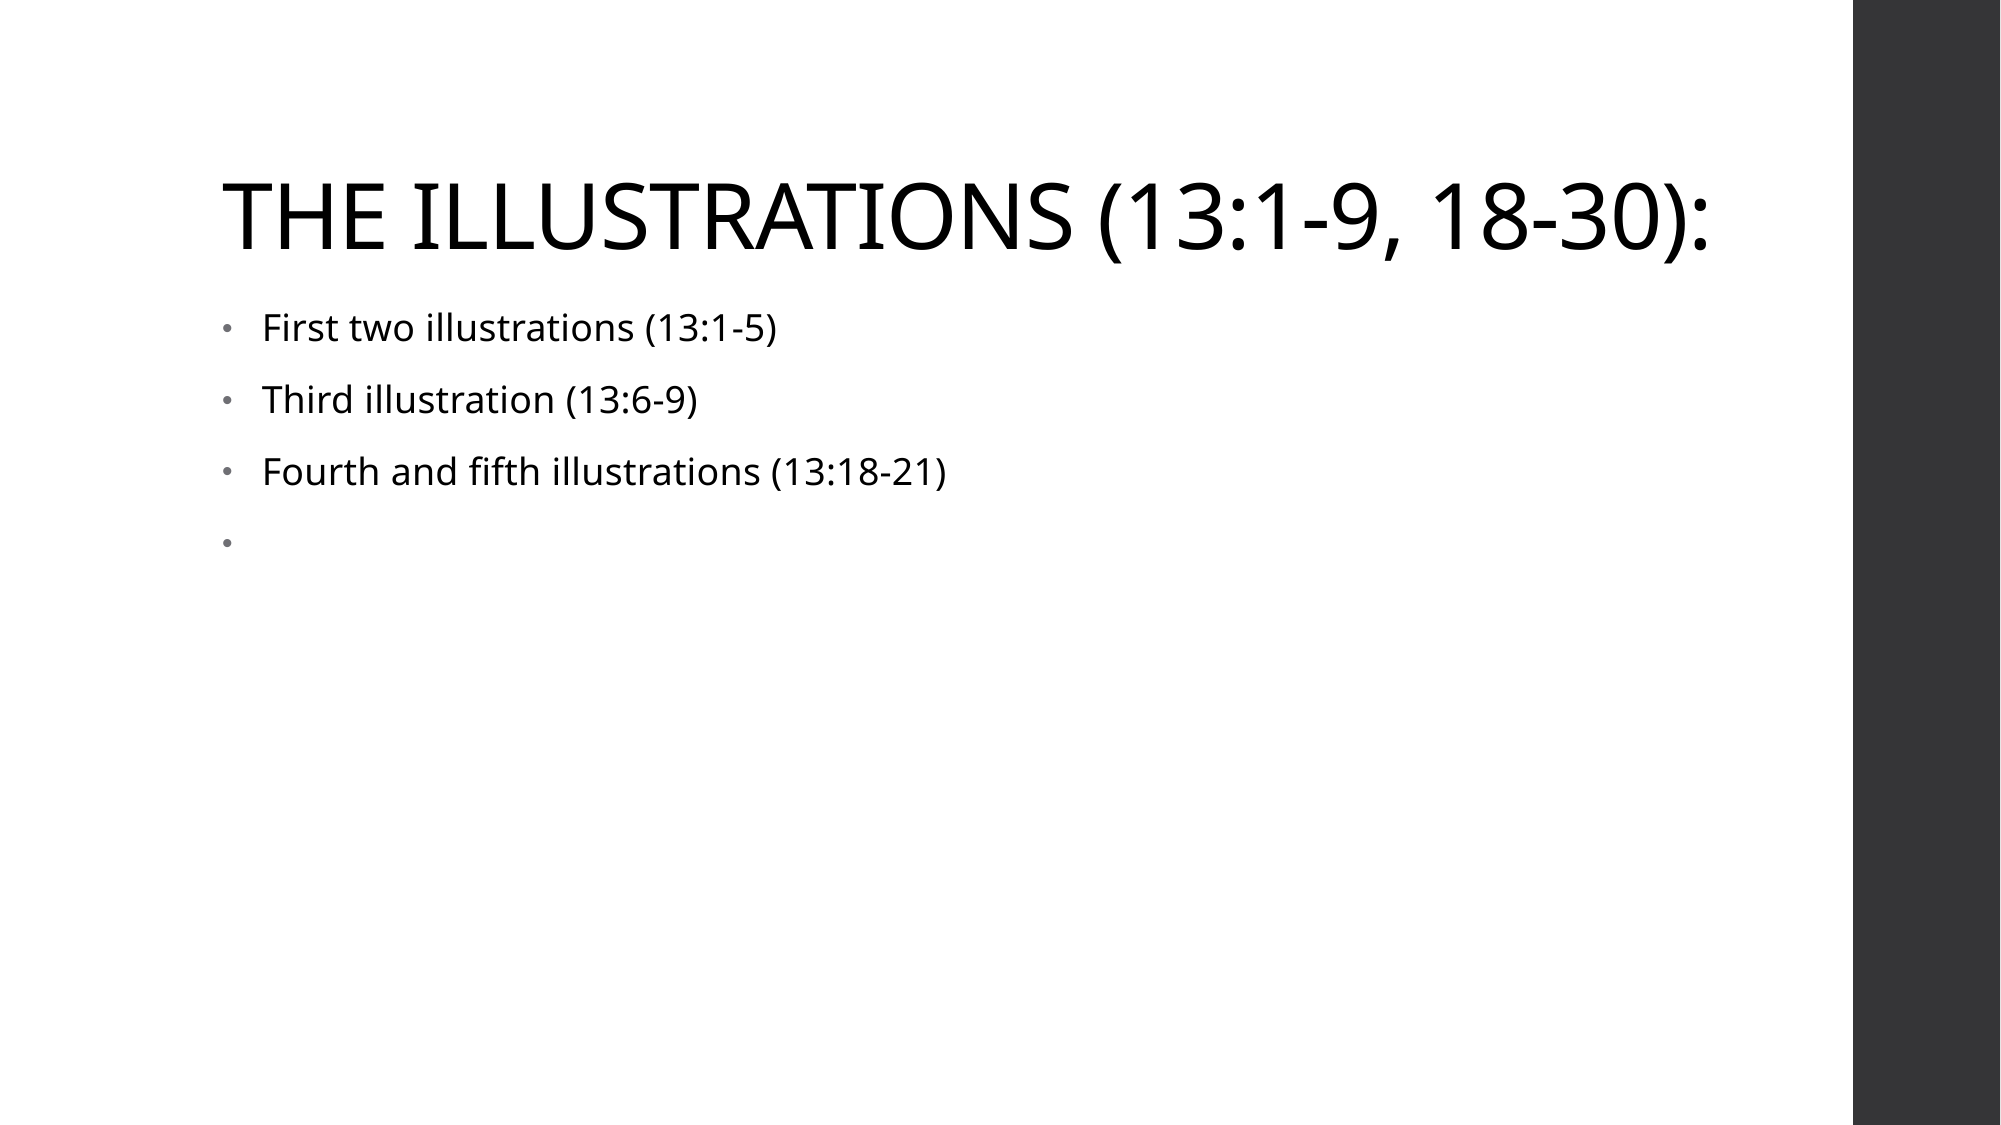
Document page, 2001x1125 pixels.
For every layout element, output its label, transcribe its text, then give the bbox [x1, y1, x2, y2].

list First two illustrations (13:1-5) Third illustration (13:6-9) Fourth and fifth illustrations (13:18-21) [206, 299, 1617, 1014]
title THE ILLUSTRATIONS (13:1-9, 18-30): [206, 60, 1797, 278]
